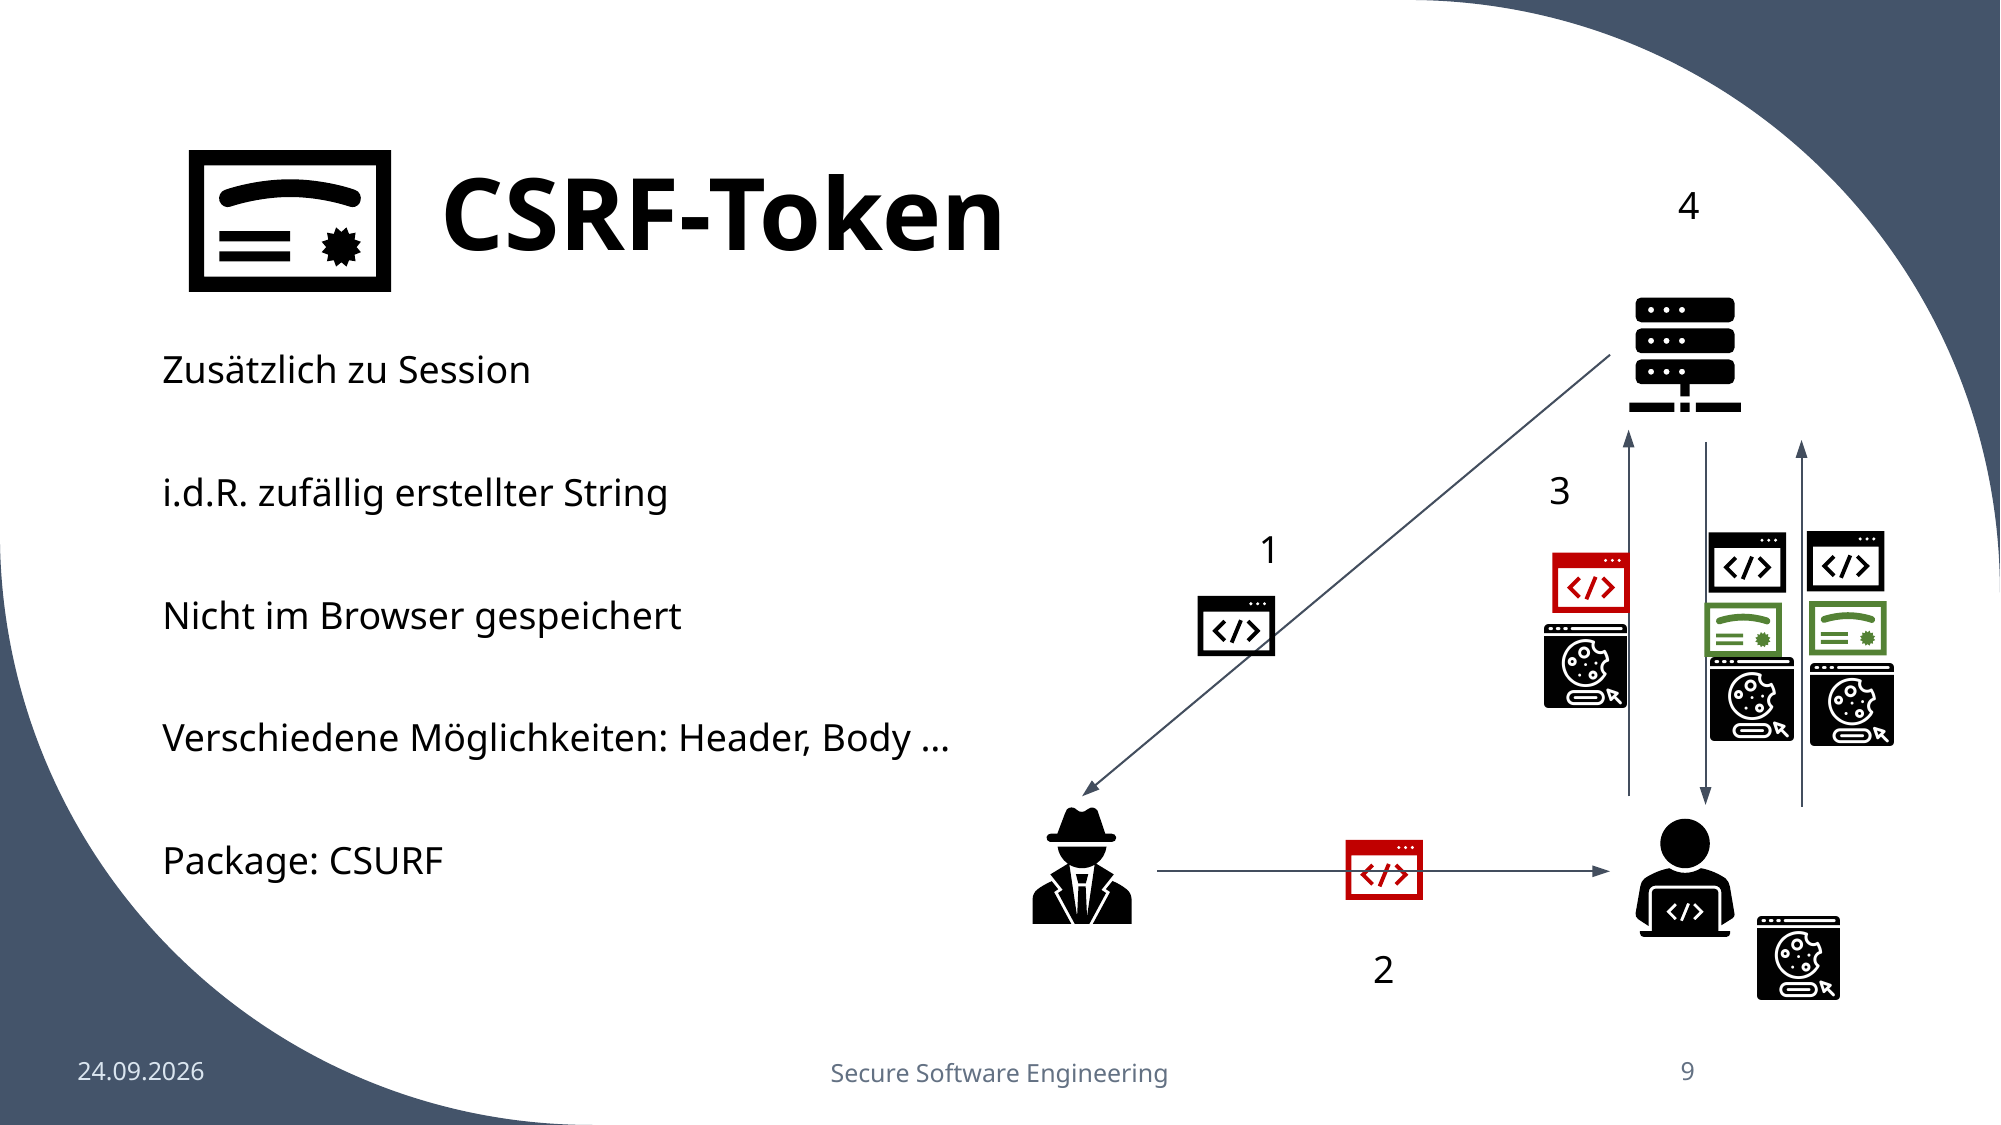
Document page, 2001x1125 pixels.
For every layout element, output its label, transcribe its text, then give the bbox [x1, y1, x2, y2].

picture [1189, 579, 1284, 674]
text_box 9 [1665, 1042, 1938, 1103]
text_box 27.07.2022 [62, 1042, 342, 1103]
picture [1610, 279, 1761, 430]
picture [1610, 796, 1840, 1000]
picture [1544, 535, 1639, 708]
picture [1798, 514, 1895, 746]
text_box 2 [1358, 938, 1443, 1000]
picture [1007, 796, 1158, 947]
picture [1337, 822, 1432, 870]
picture [167, 98, 413, 344]
list Zusätzlich zu Session i.d.R. zufällig erstellter String Nicht im Browser gespeichert Verschiedene Möglichkeiten: Header, Body … Package: CSURF [147, 344, 1062, 897]
text_box Secure Software Engineering [662, 1042, 1338, 1103]
text_box 3 [1534, 459, 1620, 521]
picture [1337, 872, 1432, 917]
picture [1696, 515, 1795, 741]
text_box 4 [1663, 174, 1748, 236]
title CSRF-Token [191, 62, 1796, 280]
text_box 1 [1243, 518, 1329, 580]
